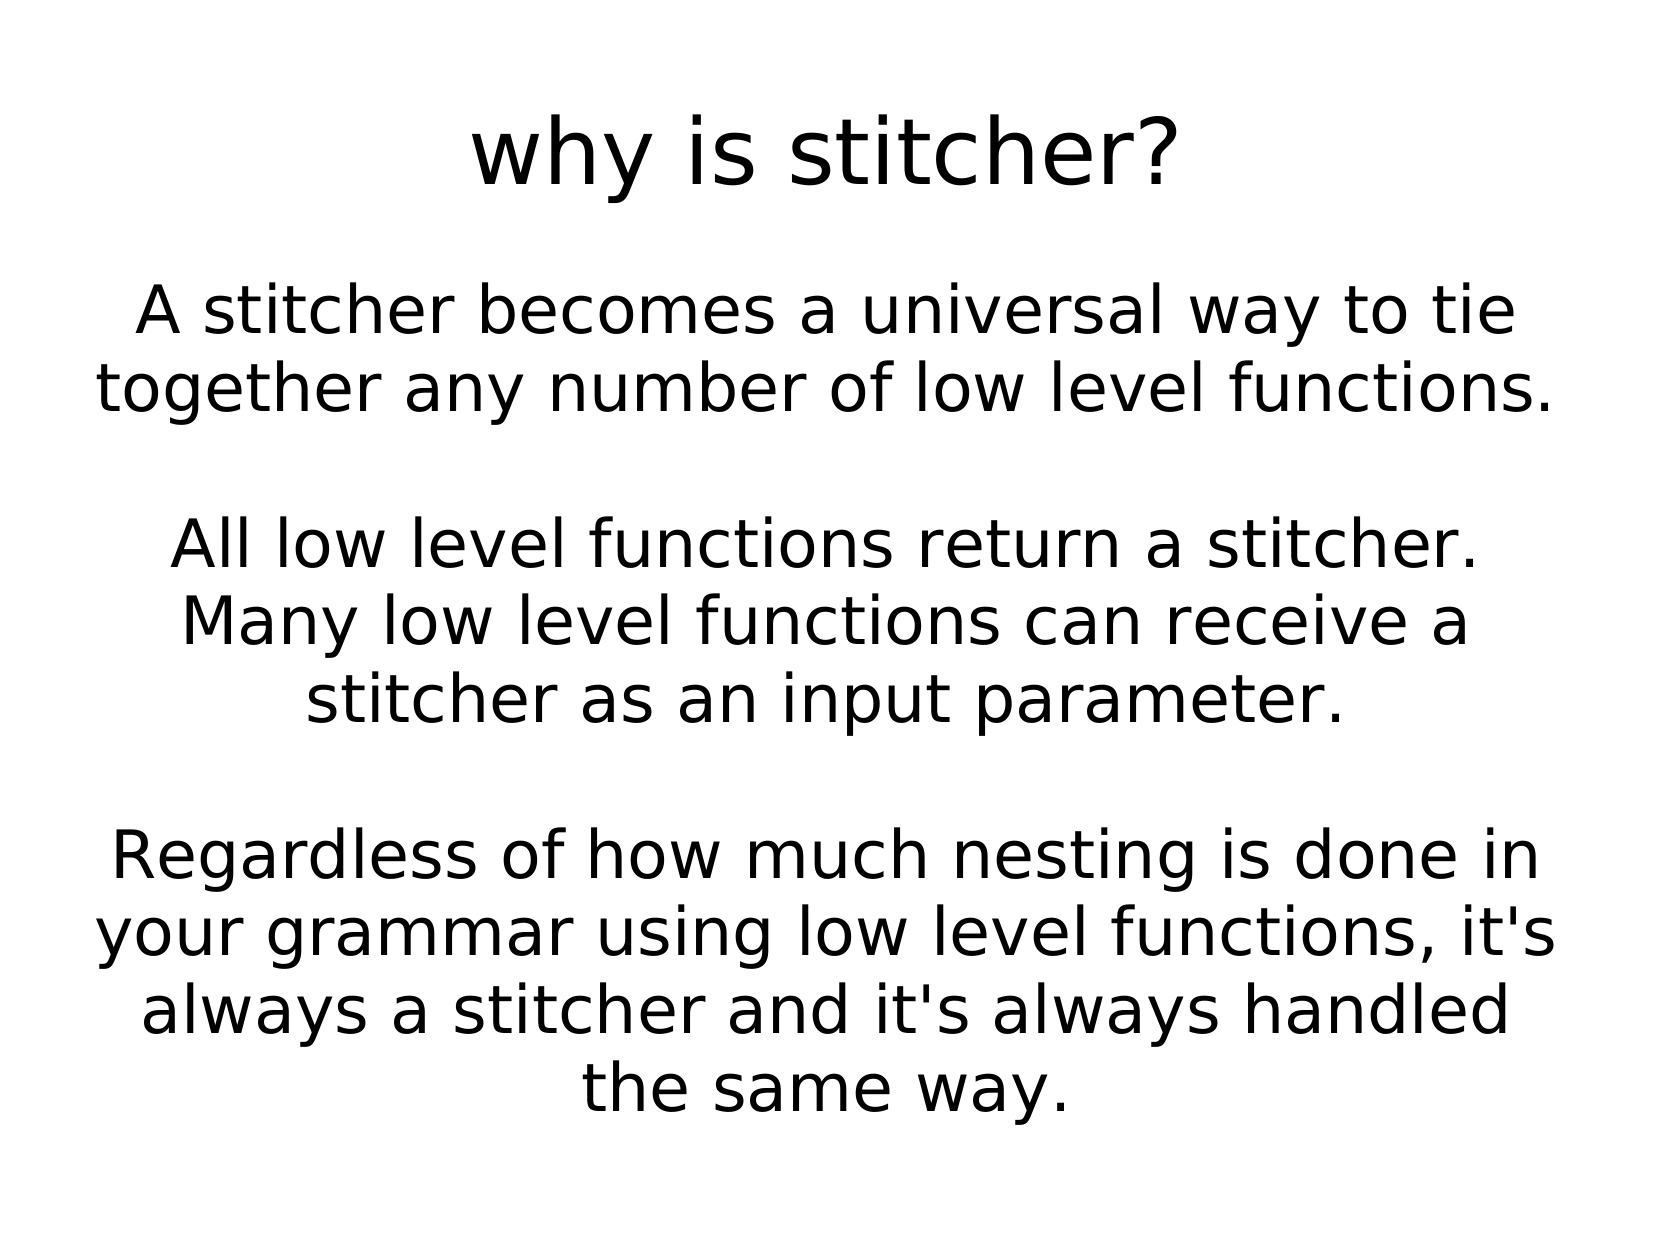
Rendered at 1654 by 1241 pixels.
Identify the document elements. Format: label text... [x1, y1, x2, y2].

title why is stitcher? [82, 49, 1571, 257]
subtitle A stitcher becomes a universal way to tie together any number of low level functions. All low level functions return a stitcher. Many low level functions can receive a stitcher as an input parameter. Regardless of how much nesting is done in your grammar using low level functions, it's always a stitcher and it's always handled the same way. [82, 271, 1571, 1128]
